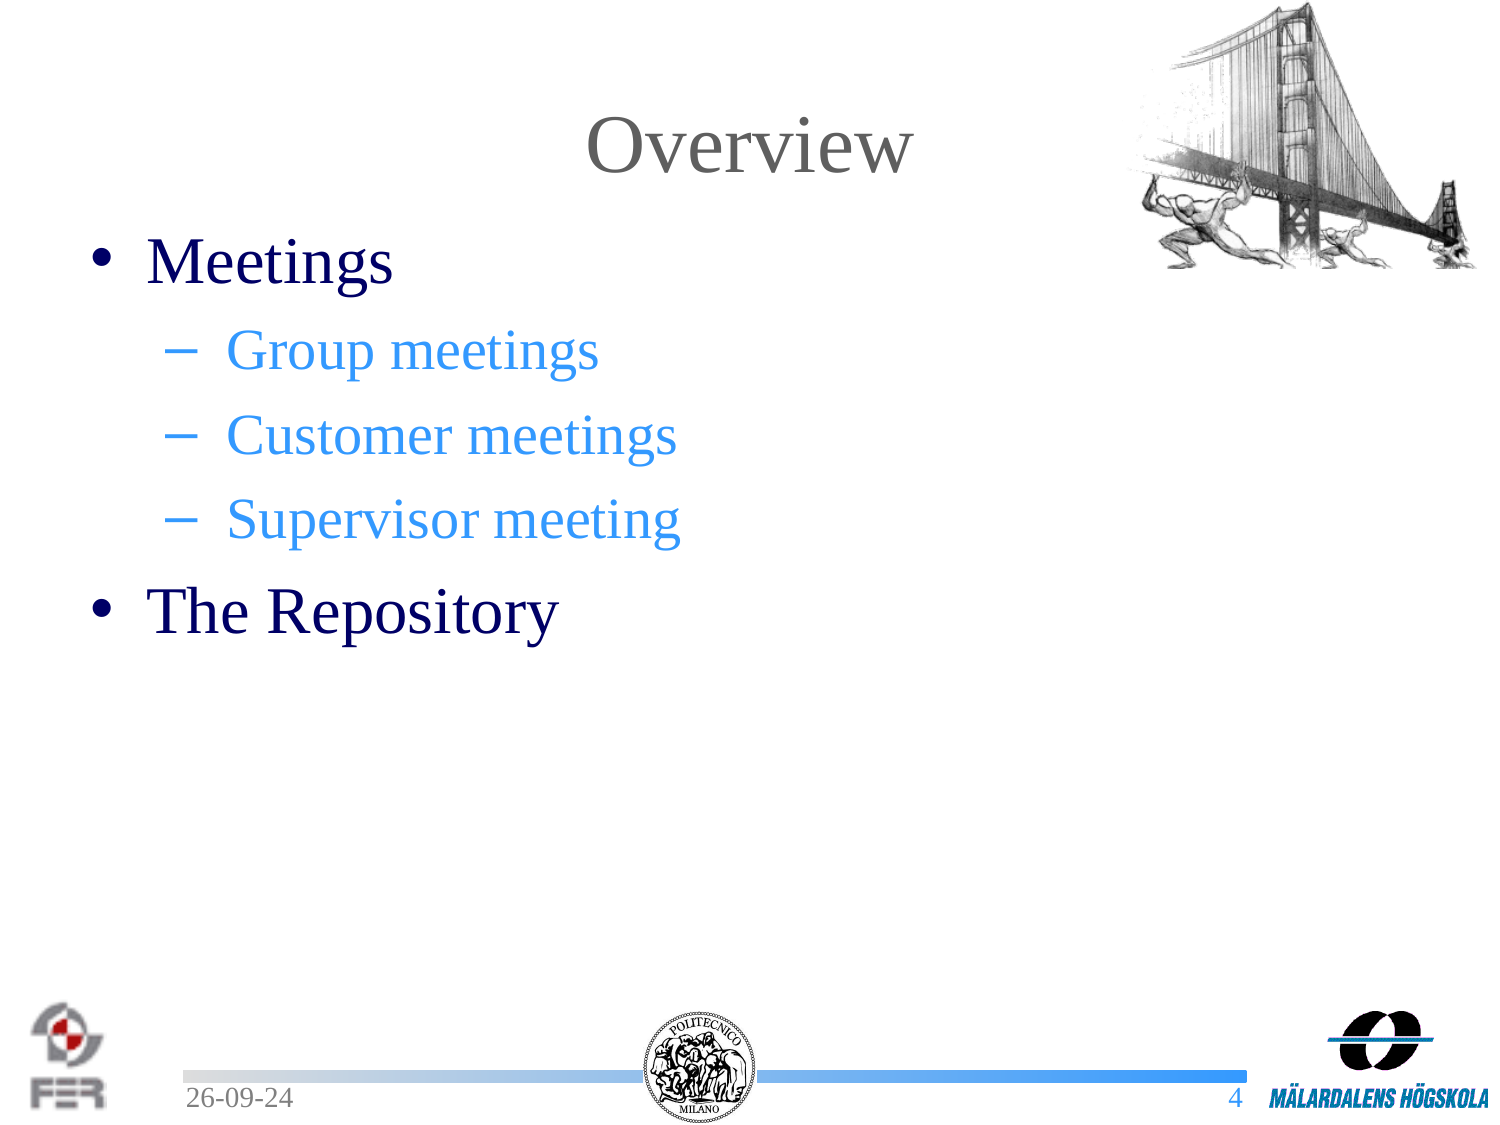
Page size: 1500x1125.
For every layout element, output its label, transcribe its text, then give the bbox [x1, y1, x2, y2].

picture [29, 987, 107, 1125]
picture [1122, 0, 1477, 269]
text_box 13-11-06 [171, 1070, 396, 1114]
picture [643, 1011, 757, 1123]
title Overview [75, 45, 1122, 209]
picture [1435, 1096, 1441, 1104]
list Meetings Group meetings Customer meetings Supervisor meeting The Repository [75, 209, 1426, 952]
picture [1454, 1091, 1459, 1108]
picture [1368, 1093, 1374, 1104]
text_box <numero> [1186, 1070, 1258, 1114]
picture [1269, 1011, 1488, 1108]
